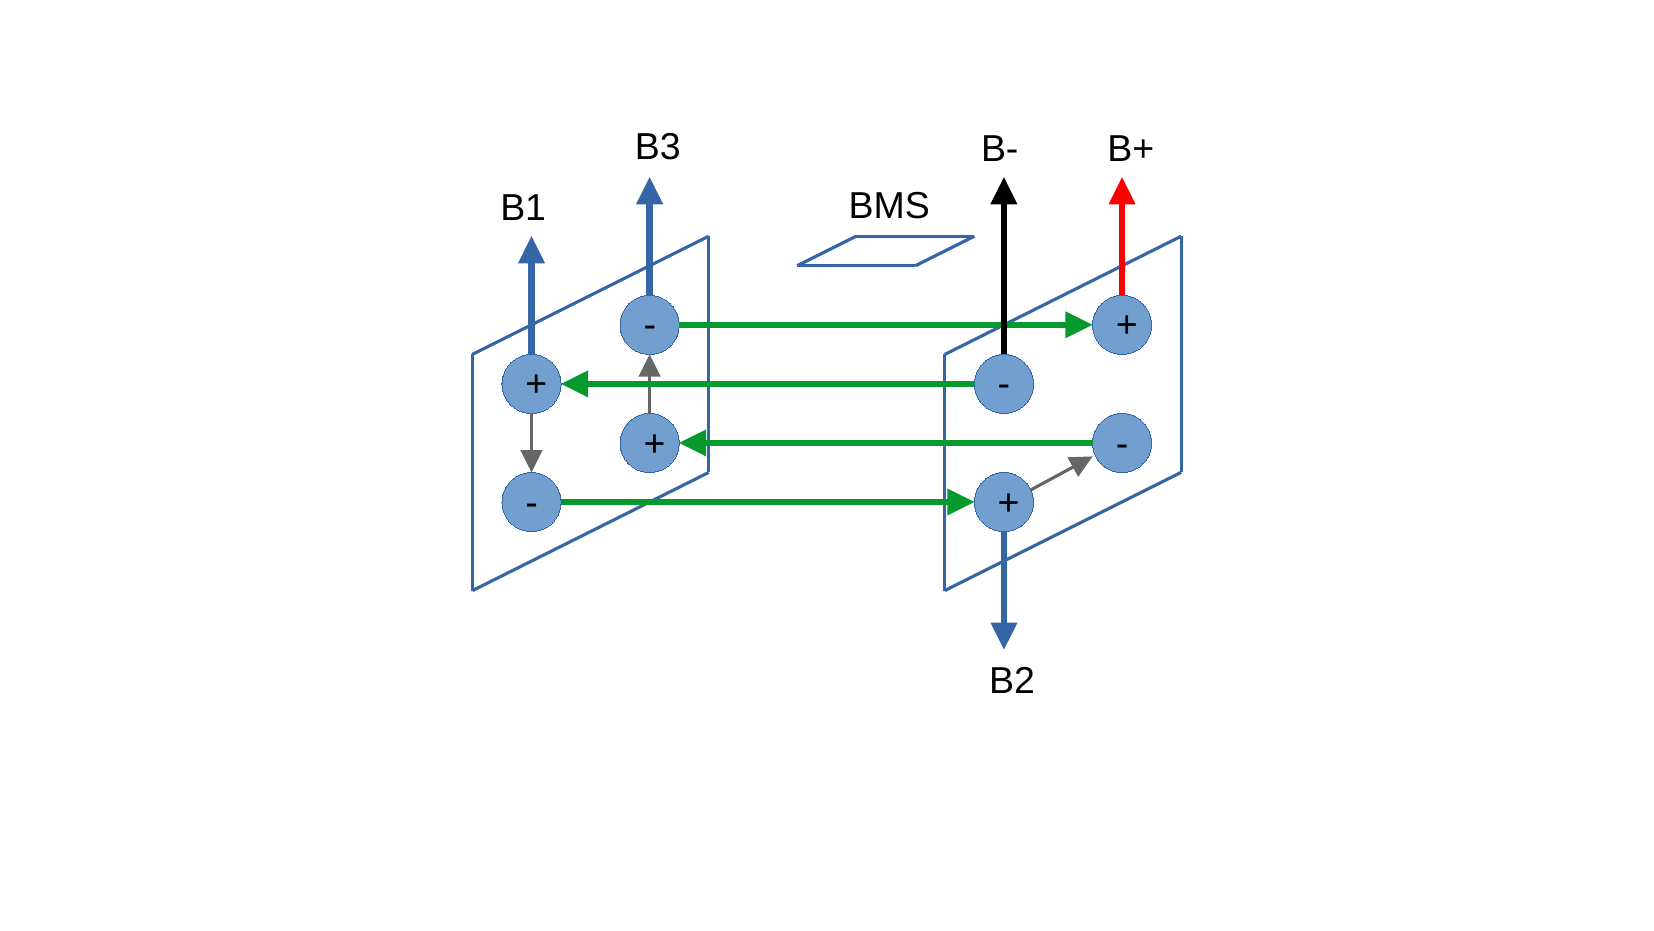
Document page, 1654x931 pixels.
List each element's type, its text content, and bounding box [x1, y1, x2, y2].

text_box + [1092, 295, 1152, 355]
text_box BMS [833, 177, 945, 234]
text_box - [620, 295, 680, 355]
text_box + [974, 472, 1034, 532]
text_box - [501, 472, 561, 532]
text_box + [501, 354, 562, 414]
text_box - [1092, 413, 1152, 473]
text_box B2 [974, 651, 1050, 709]
text_box B3 [620, 118, 696, 175]
text_box + [620, 413, 680, 473]
text_box B- [966, 120, 1034, 178]
text_box - [974, 354, 1034, 414]
text_box B+ [1092, 120, 1169, 178]
text_box B1 [485, 179, 562, 237]
